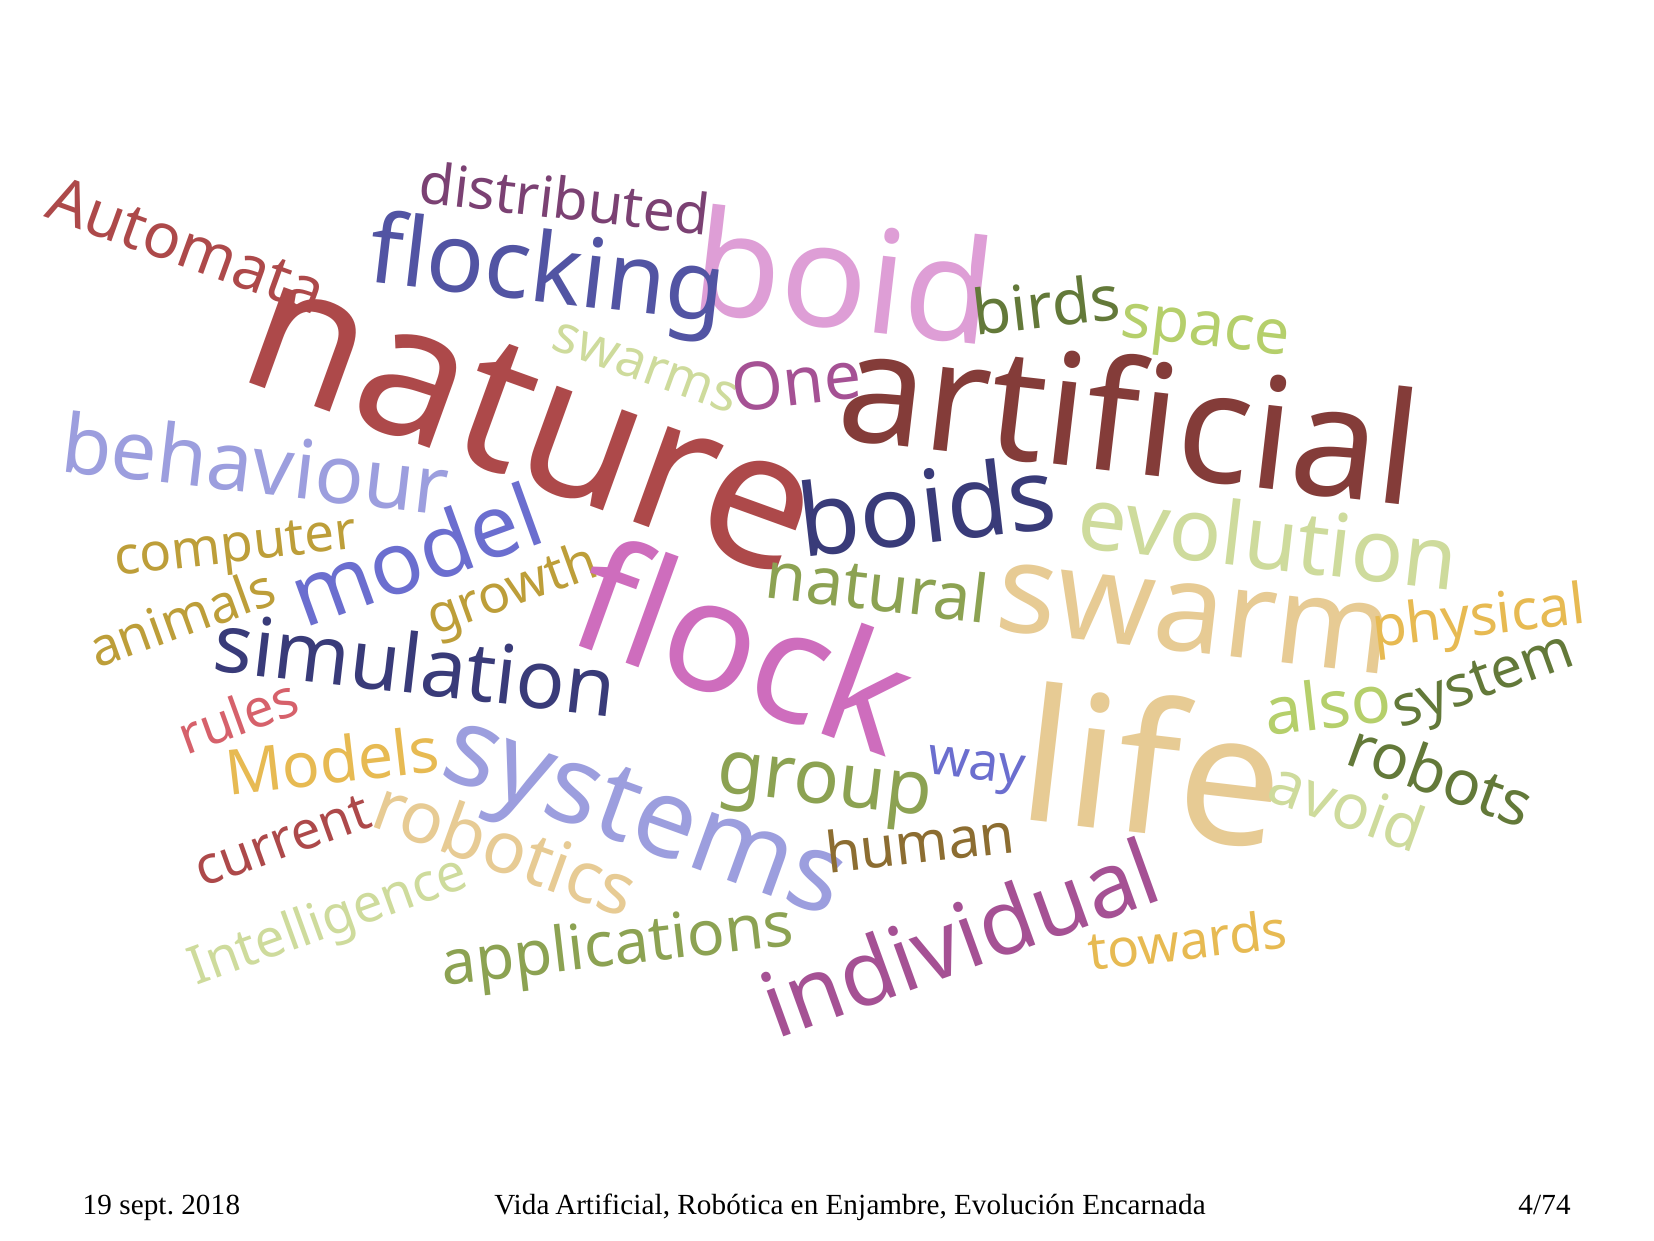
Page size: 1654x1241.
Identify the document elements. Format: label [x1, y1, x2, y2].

picture [0, 110, 1654, 1146]
